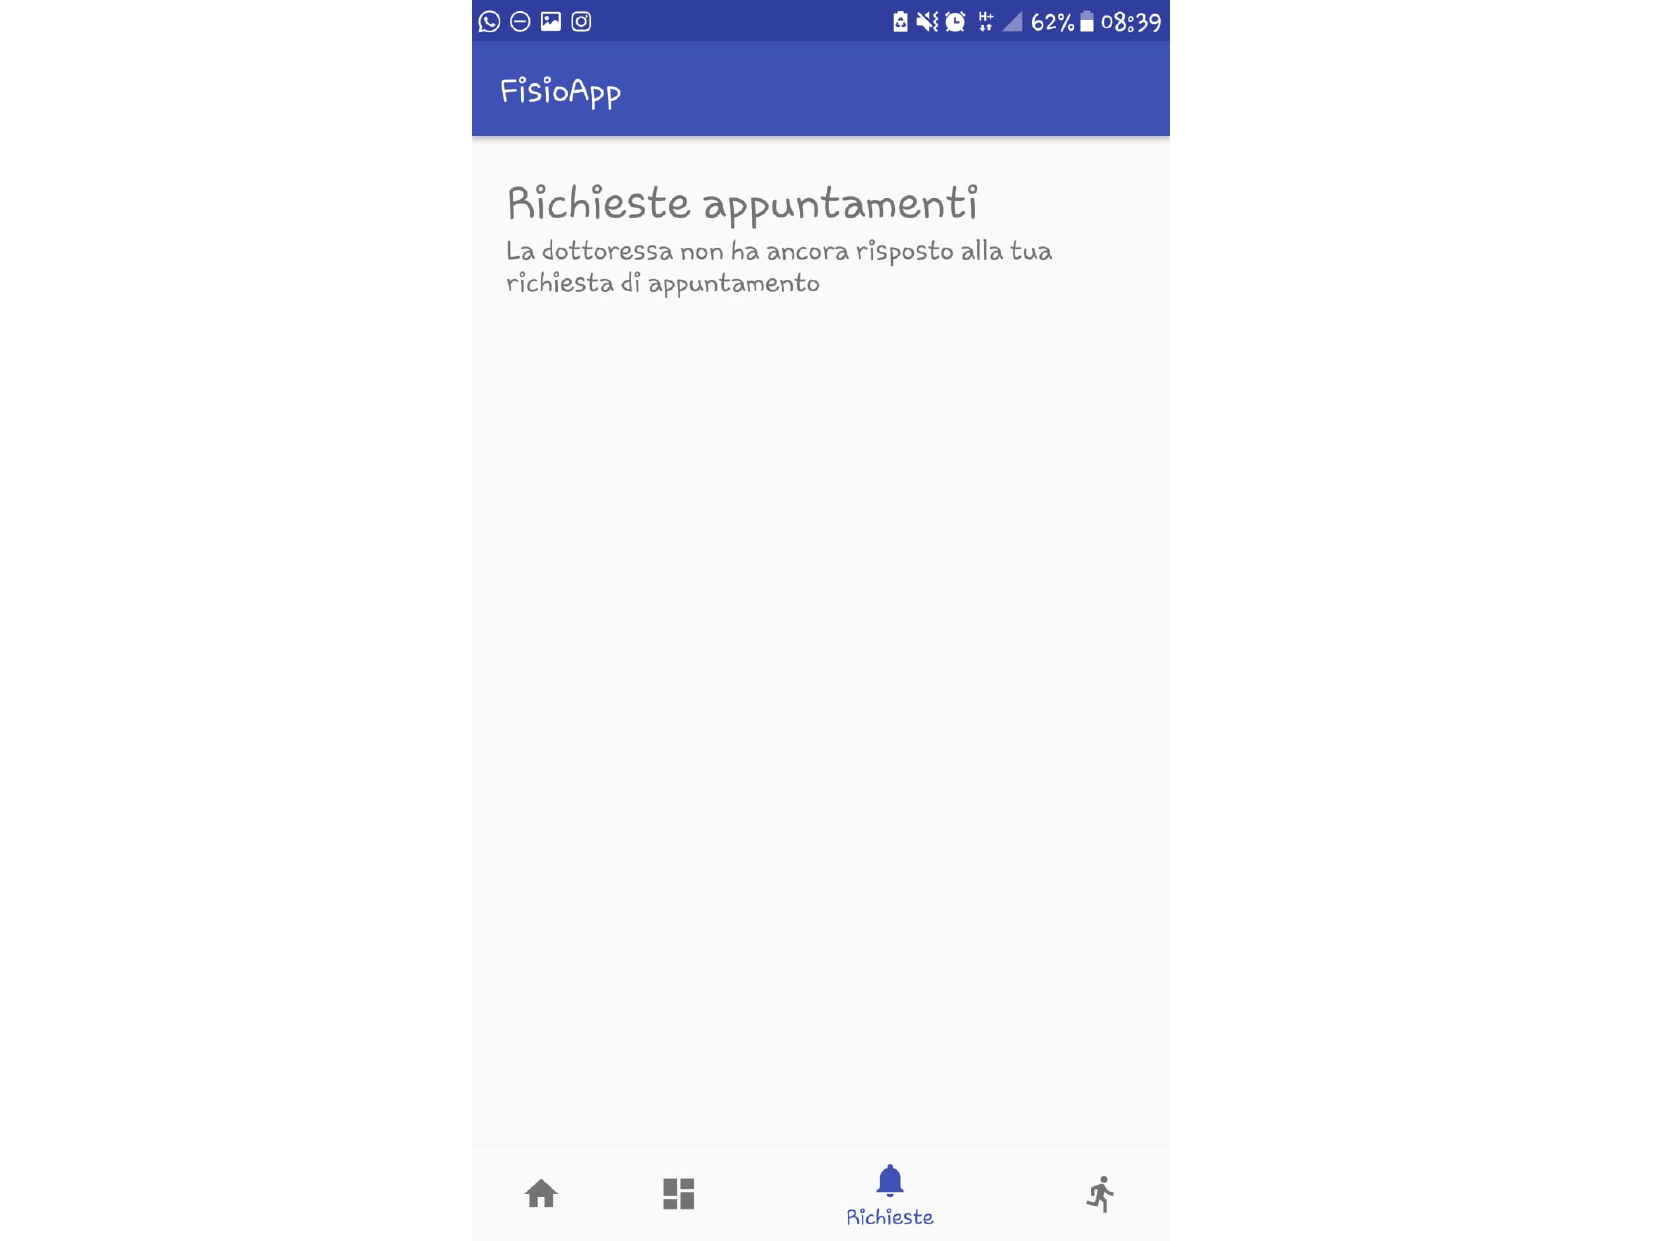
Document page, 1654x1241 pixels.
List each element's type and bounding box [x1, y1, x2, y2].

picture [472, 0, 1170, 1241]
